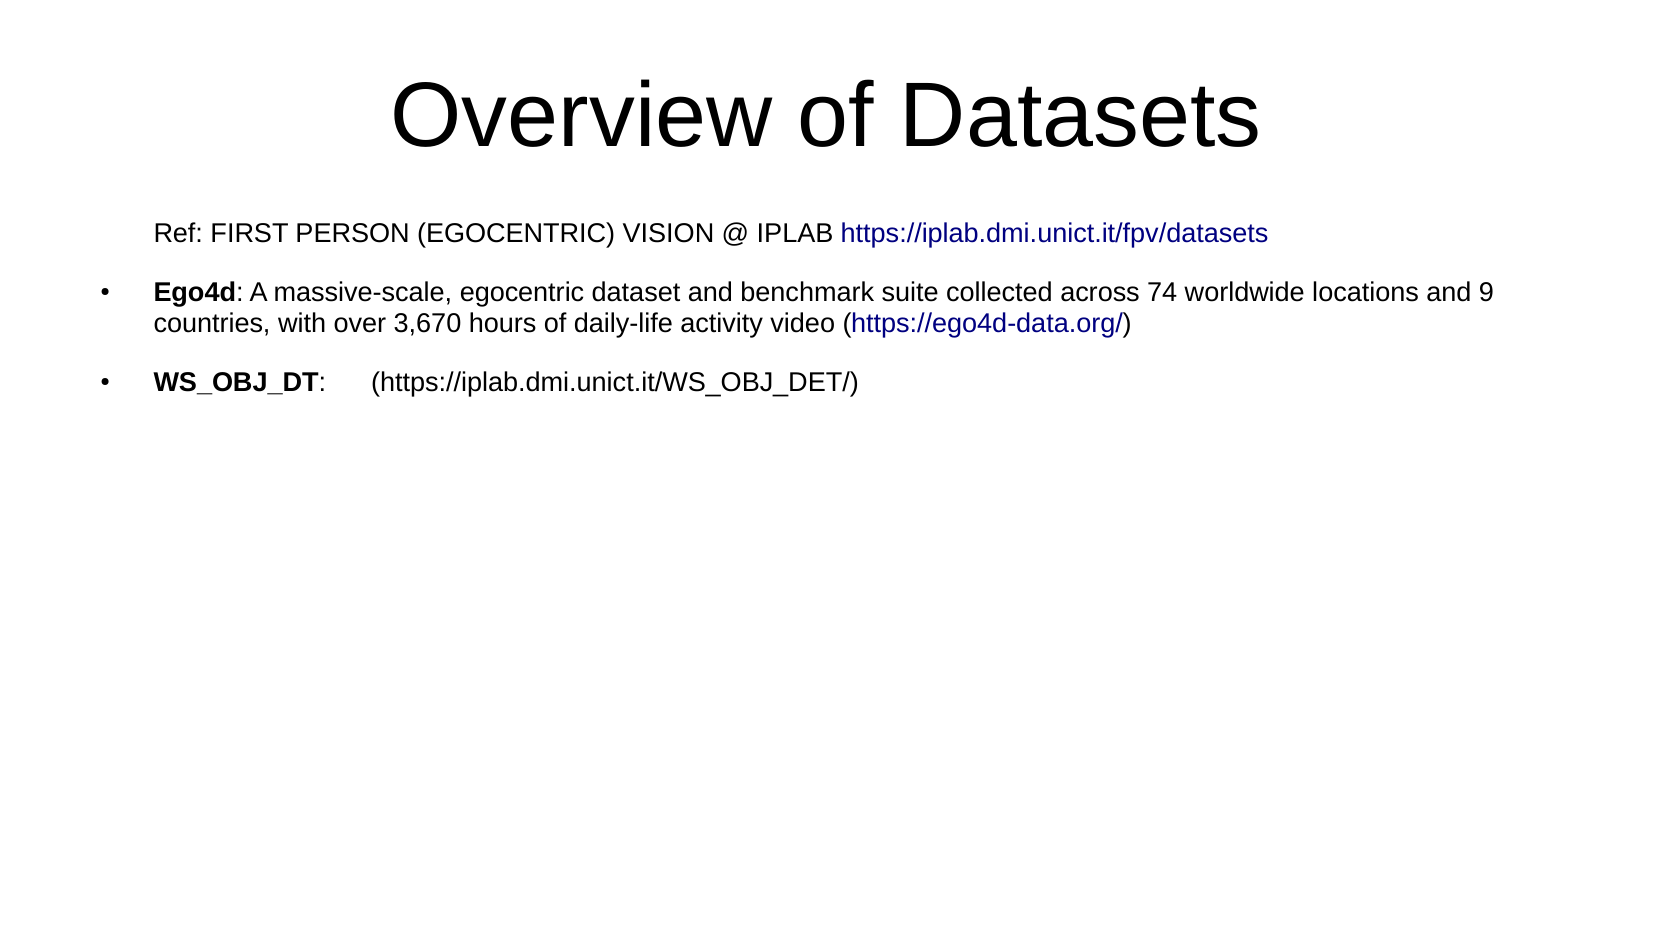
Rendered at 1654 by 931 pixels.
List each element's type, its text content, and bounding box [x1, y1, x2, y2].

title Overview of Datasets [82, 37, 1571, 193]
list Ref: FIRST PERSON (EGOCENTRIC) VISION @ IPLAB https://iplab.dmi.unict.it/fpv/datasets Ego4d: A massive-scale, egocentric dataset and benchmark suite collected across 74 worldwide locations and 9 countries, with over 3,670 hours of daily-life activity video (https://ego4d-data.org/) WS_OBJ_DT: (https://iplab.dmi.unict.it/WS_OBJ_DET/) [82, 217, 1571, 758]
